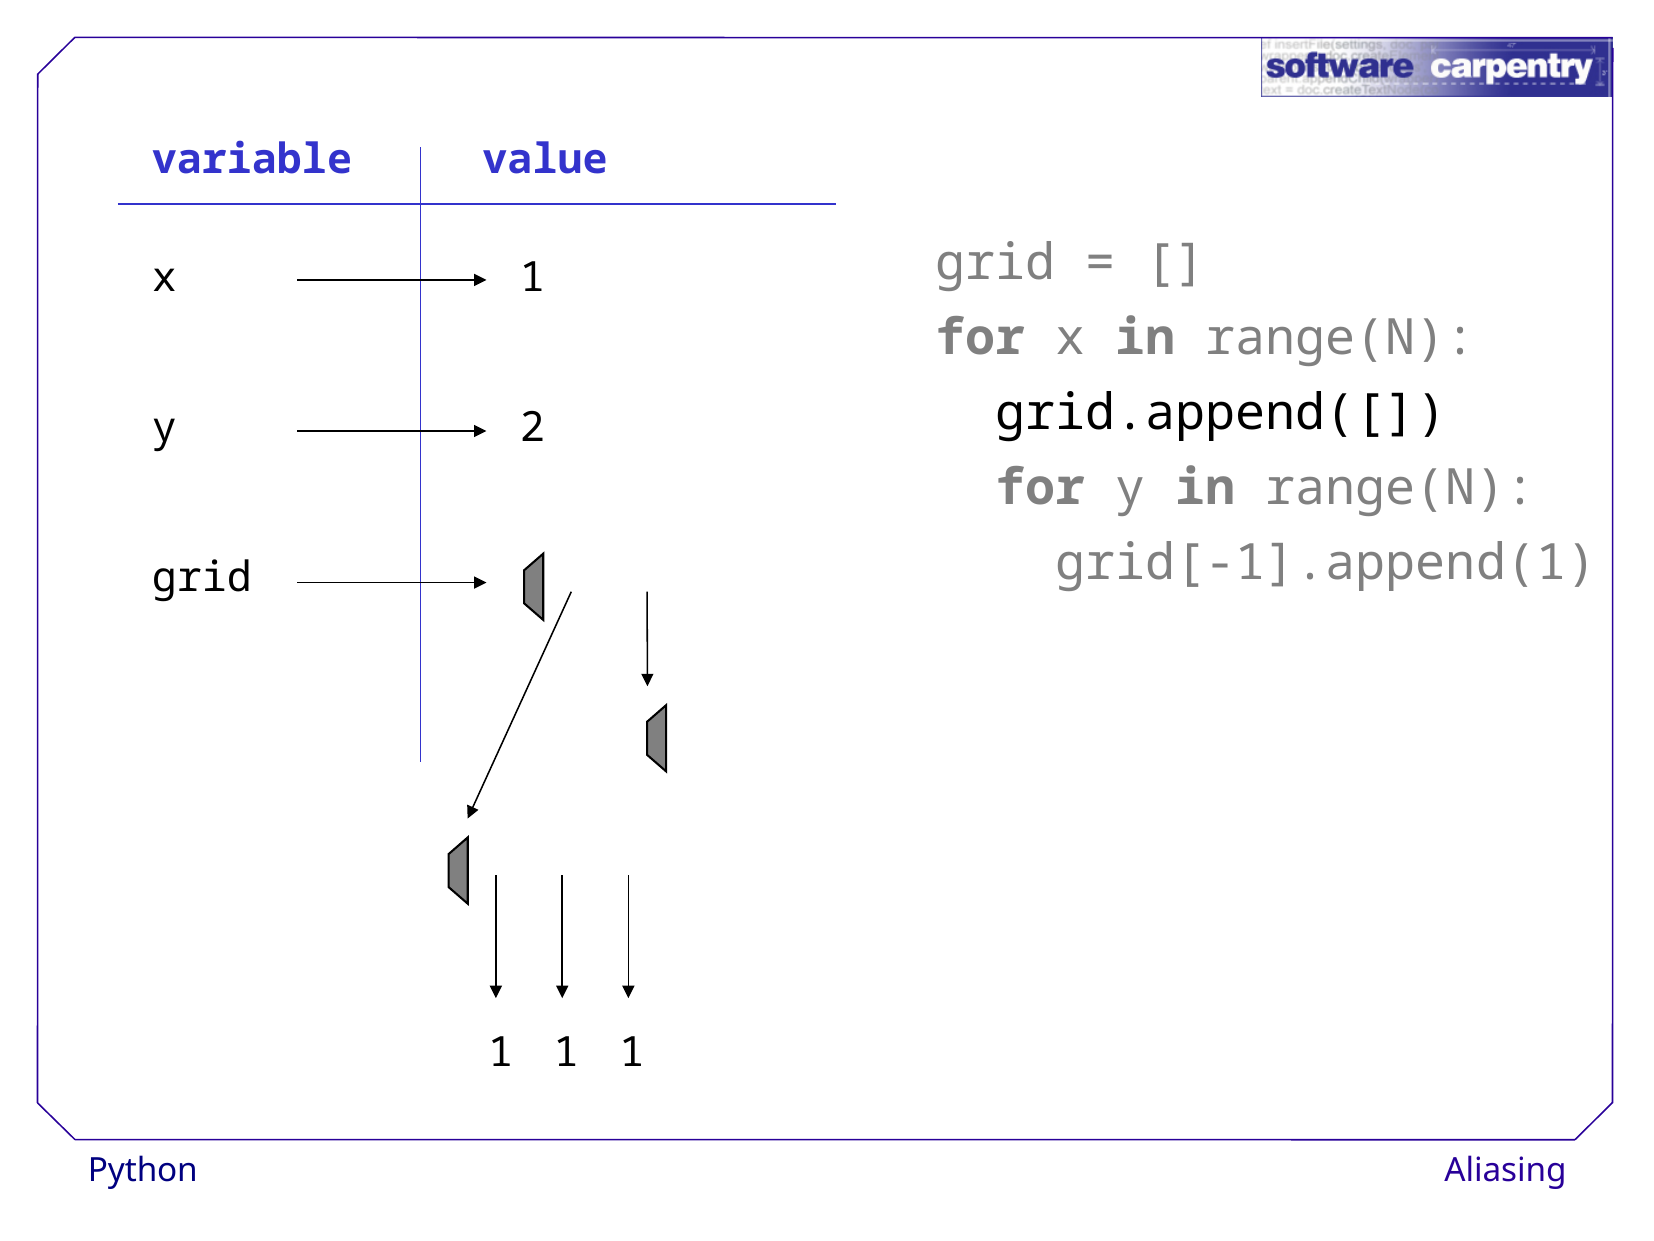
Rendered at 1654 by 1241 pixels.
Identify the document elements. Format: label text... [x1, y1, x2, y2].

table_header [533, 838, 599, 904]
table_header 1 [468, 1017, 533, 1083]
table_header [544, 554, 609, 620]
text_box 1 2 [505, 242, 770, 470]
text_box [448, 837, 468, 904]
table_header [599, 838, 665, 904]
picture [1261, 39, 1613, 97]
text_box x y grid [137, 242, 402, 762]
table_header [468, 838, 533, 904]
text_box value [467, 128, 733, 205]
text_box [647, 705, 667, 772]
table_header 1 [533, 1017, 599, 1083]
table_header 1 [599, 1017, 665, 1083]
text_box [524, 553, 544, 620]
text_box variable [137, 128, 402, 205]
table_header [609, 554, 674, 620]
text_box grid = [] for x in range(N): grid.append([]) for y in range(N): grid[-1].append(1) [921, 206, 1517, 696]
